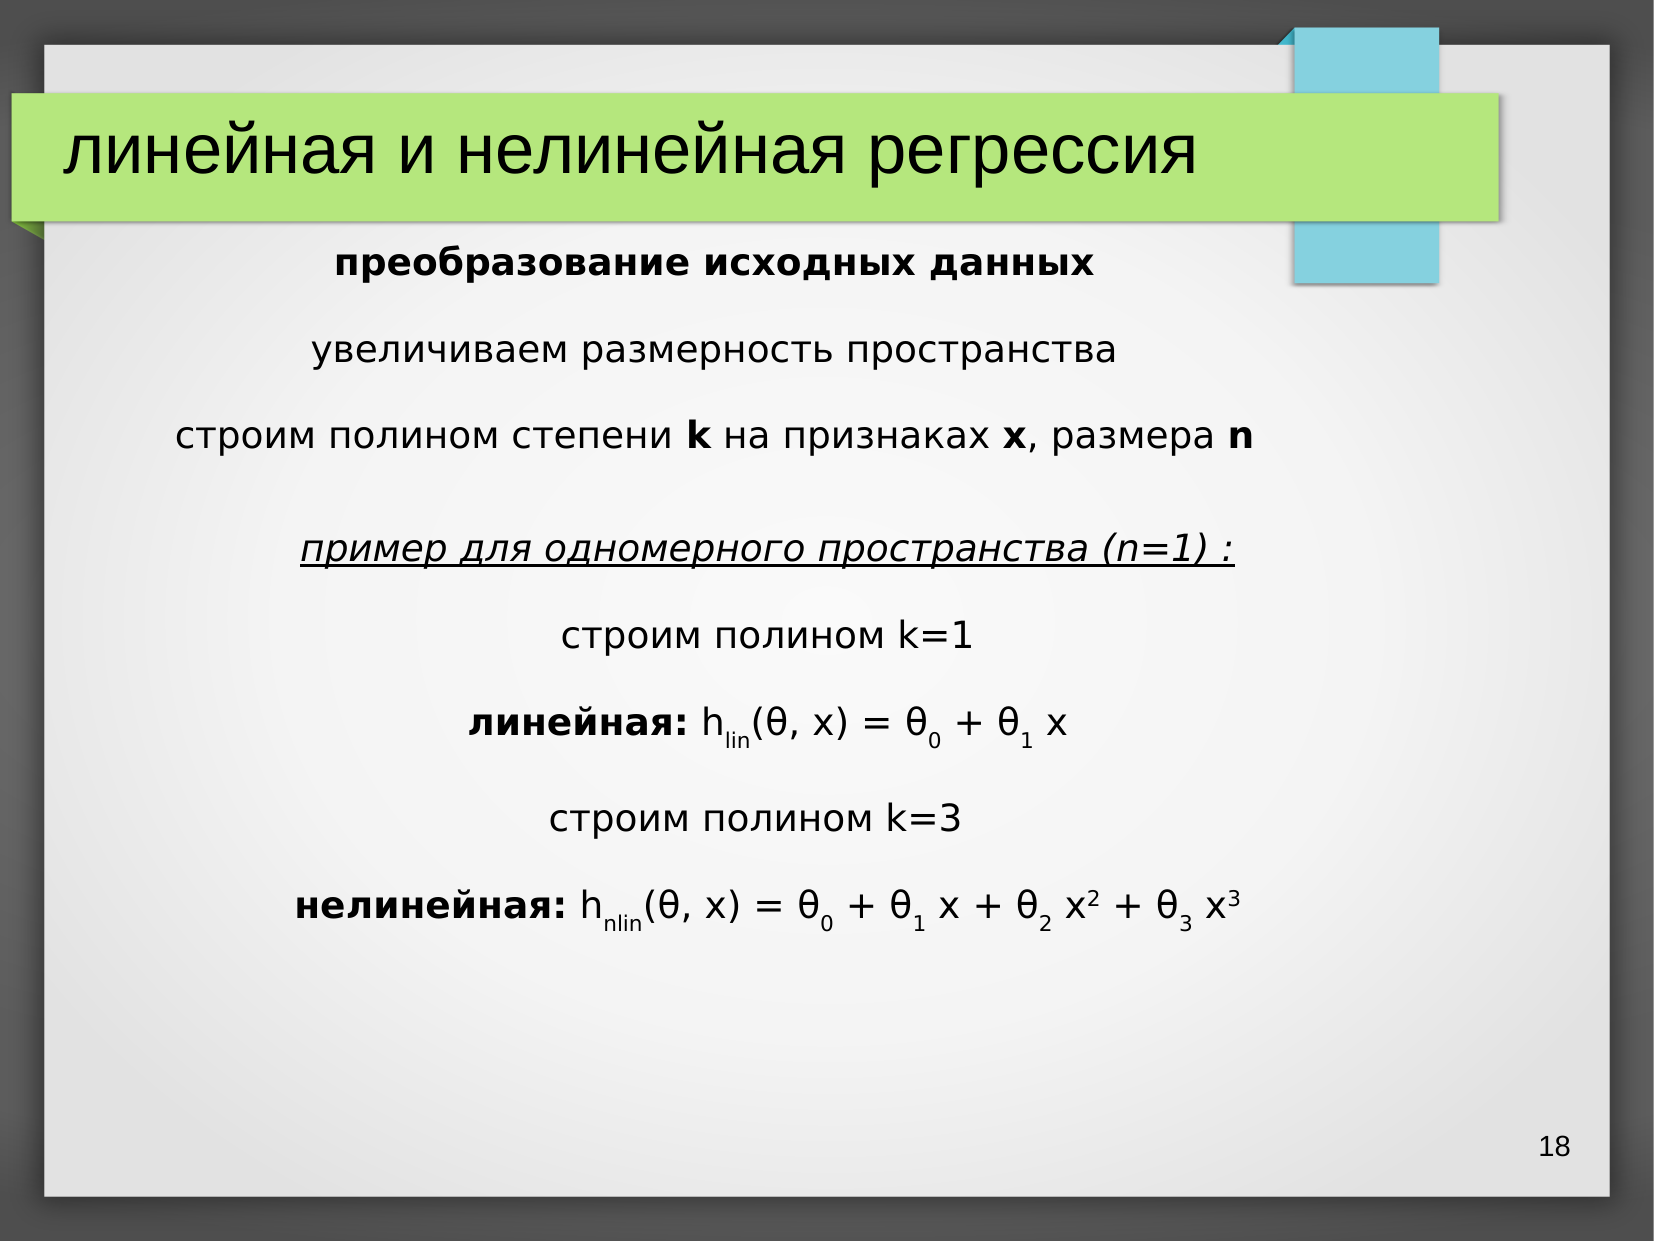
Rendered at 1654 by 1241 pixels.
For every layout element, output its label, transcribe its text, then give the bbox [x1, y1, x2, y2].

text_box пример для одномерного пространства (n=1) : строим полином k=1 линейная: hlin(θ, x) = θ0 + θ1 x строим полином k=3 нелинейная: hnlin(θ, x) = θ0 + θ1 x + θ2 x2 + θ3 x3 [224, 519, 1312, 1004]
title линейная и нелинейная регрессия [63, 106, 1469, 193]
text_box преобразование исходных данных увеличиваем размерность пространства строим полином степени k на признаках x, размера n [141, 232, 1288, 473]
picture [0, 0, 1654, 1241]
